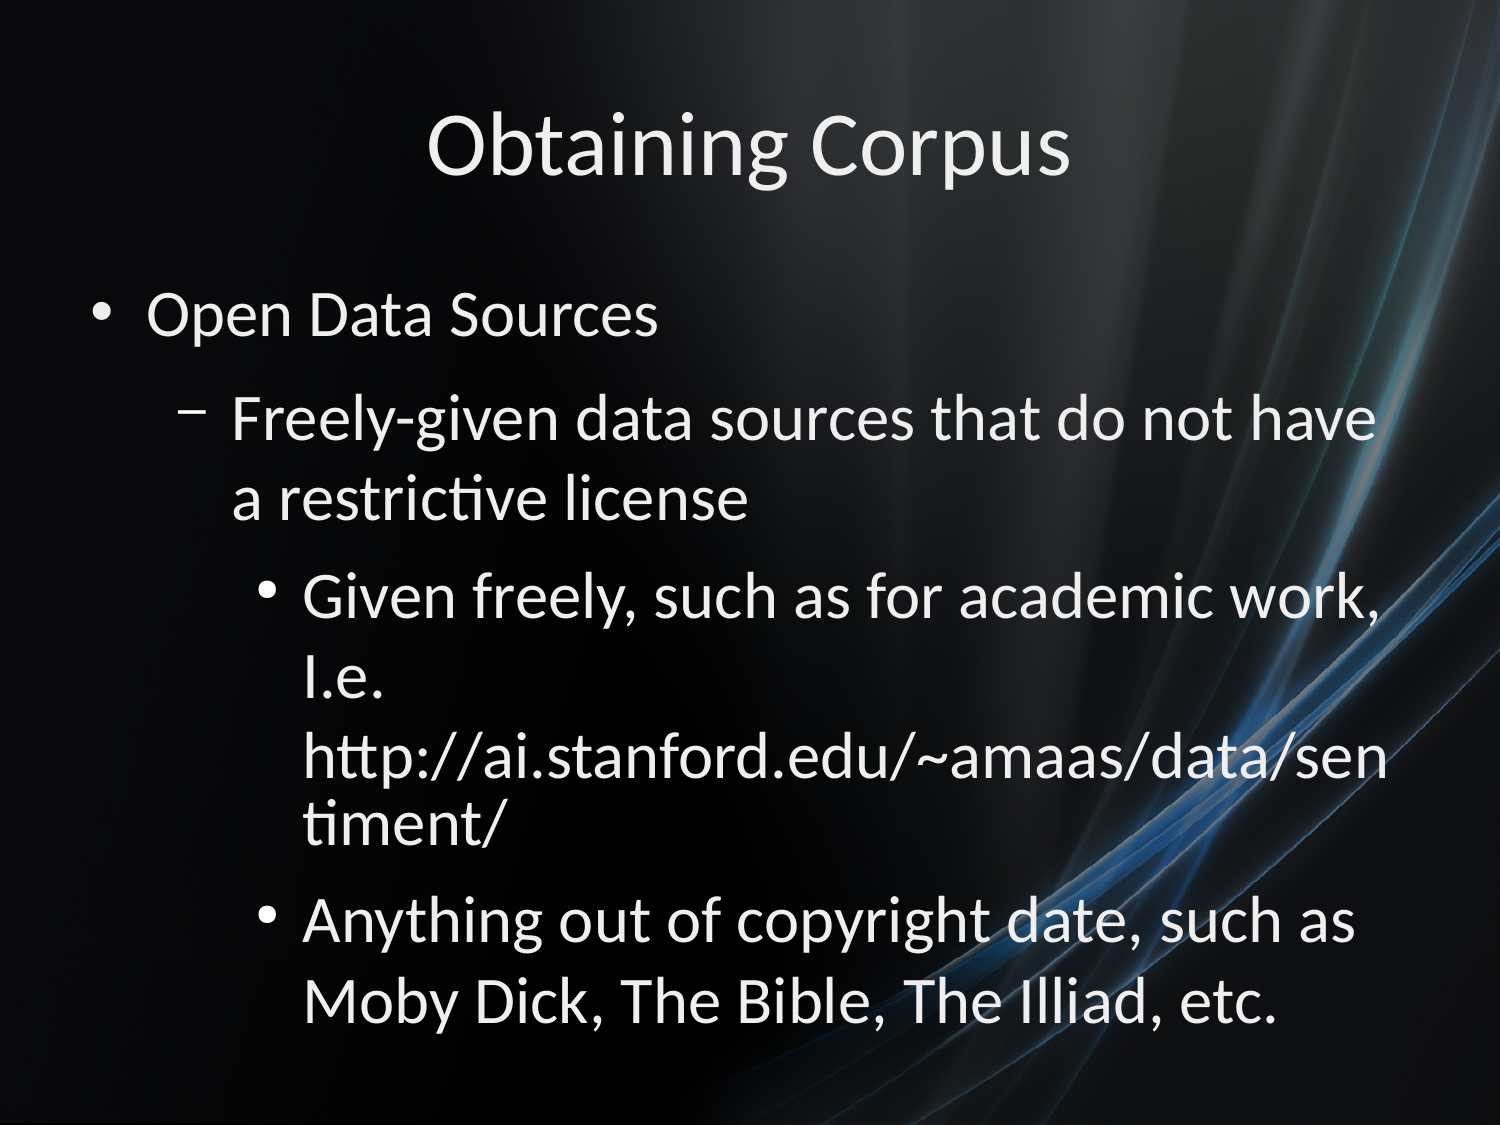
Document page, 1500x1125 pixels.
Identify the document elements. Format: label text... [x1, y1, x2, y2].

title Obtaining Corpus [75, 45, 1425, 233]
text_box [0, 0, 1500, 1125]
list Open Data Sources Freely-given data sources that do not have a restrictive license Given freely, such as for academic work, I.e.http://ai.stanford.edu/~amaas/data/sentiment/ Anything out of copyright date, such as Moby Dick, The Bible, The Illiad, etc. [75, 262, 1425, 1005]
